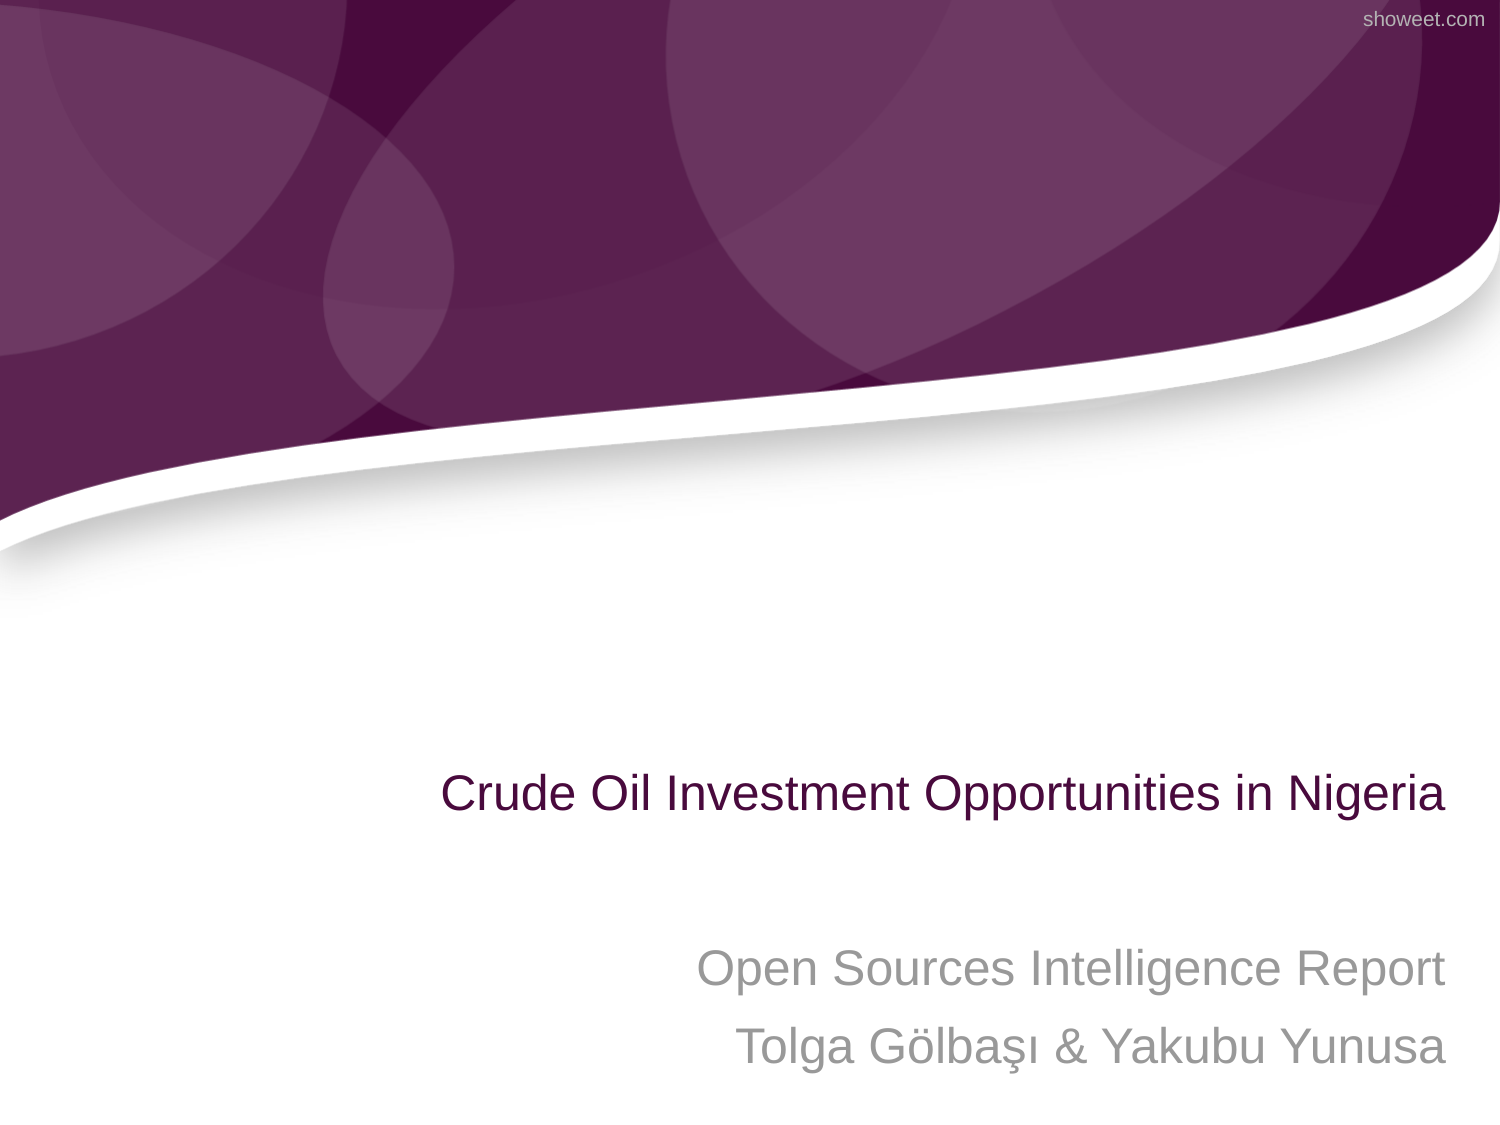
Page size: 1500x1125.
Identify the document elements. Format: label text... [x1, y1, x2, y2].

picture [0, 0, 1500, 642]
title Crude Oil Investment Opportunities in Nigeria [171, 672, 1447, 914]
list Open Sources Intelligence Report Tolga Gölbaşı & Yakubu Yunusa [171, 940, 1447, 1093]
text_box showeet.com [1237, 0, 1500, 71]
